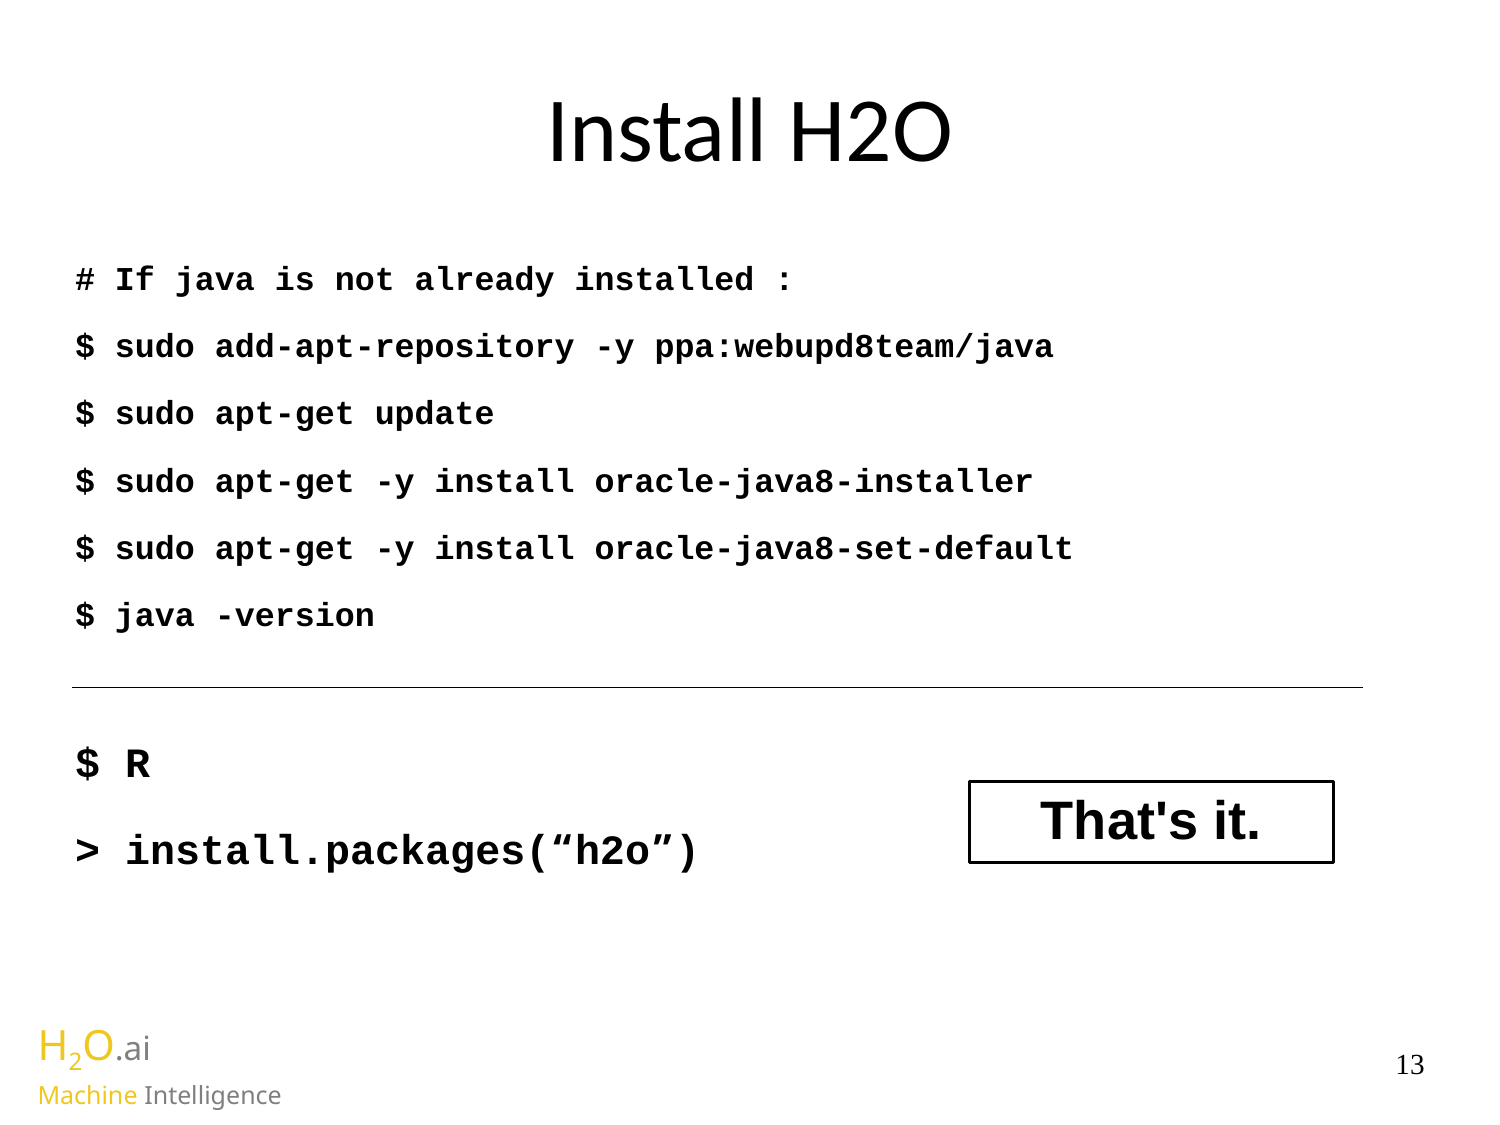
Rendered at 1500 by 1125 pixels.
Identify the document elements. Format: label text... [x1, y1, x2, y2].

text_box That's it. [969, 781, 1334, 863]
title Install H2O [75, 15, 1425, 262]
list # If java is not already installed : $ sudo add-apt-repository -y ppa:webupd8team/java $ sudo apt-get update $ sudo apt-get -y install oracle-java8-installer $ sudo apt-get -y install oracle-java8-set-default $ java -version $ R > install.packages(“h2o”) [75, 262, 1425, 1125]
